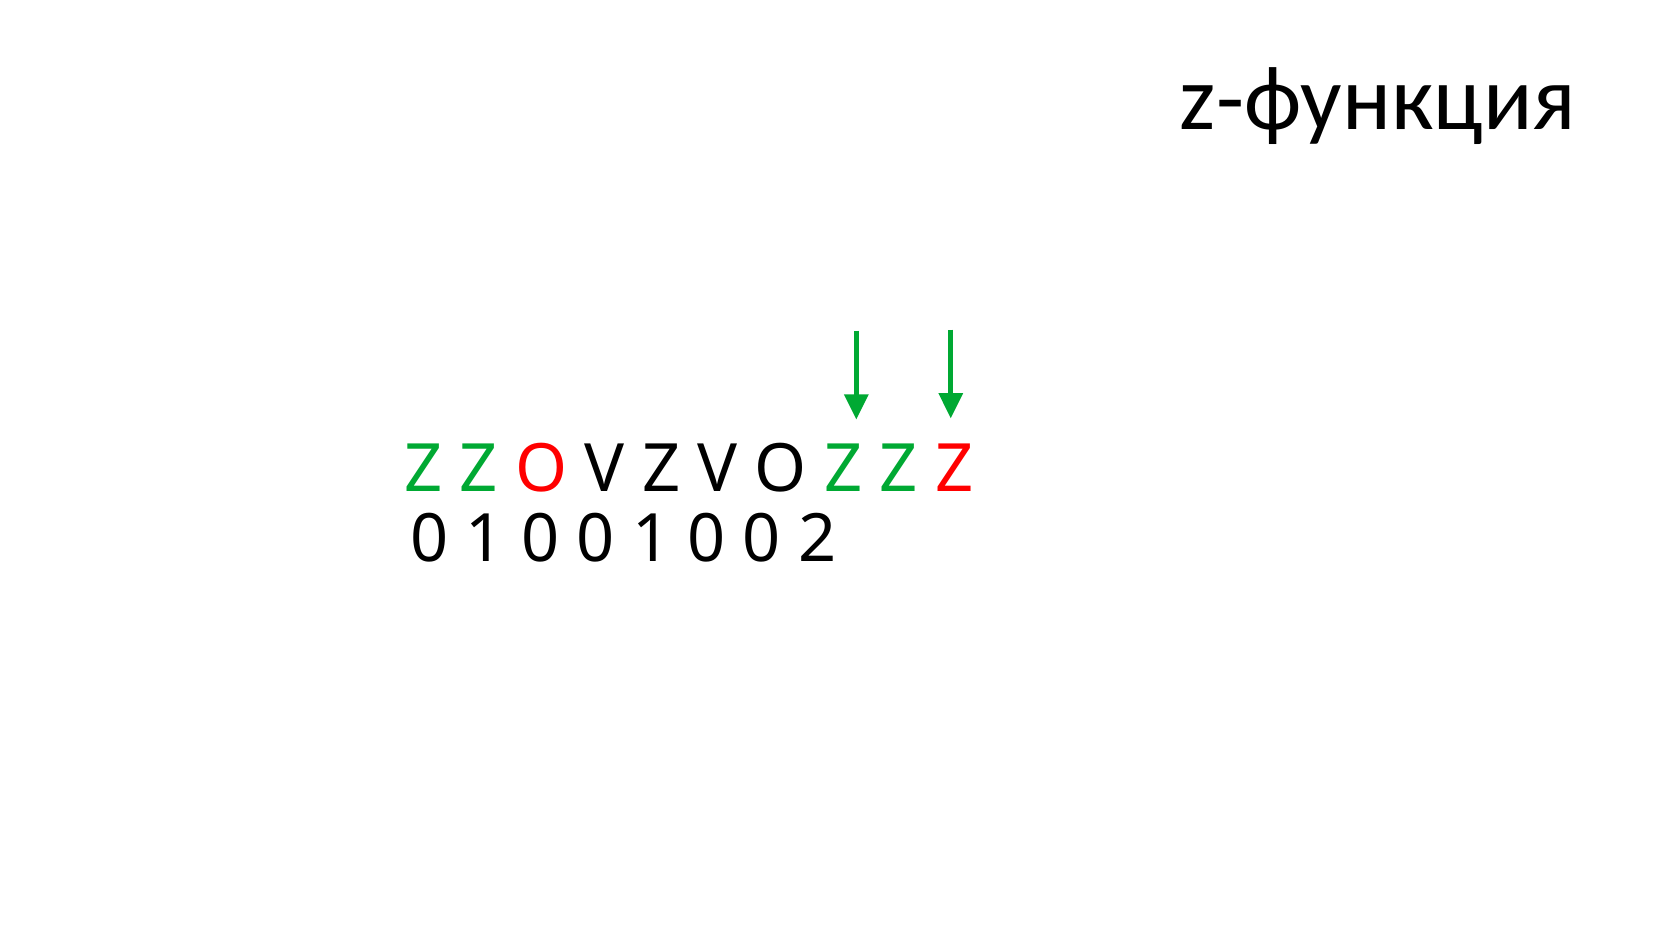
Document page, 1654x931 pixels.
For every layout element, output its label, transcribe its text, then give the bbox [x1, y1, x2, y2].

text_box Z Z O V Z V O Z Z Z [389, 412, 1054, 511]
title z-функция [88, 29, 1577, 185]
text_box 0 1 0 0 1 0 0 2 [395, 483, 960, 582]
